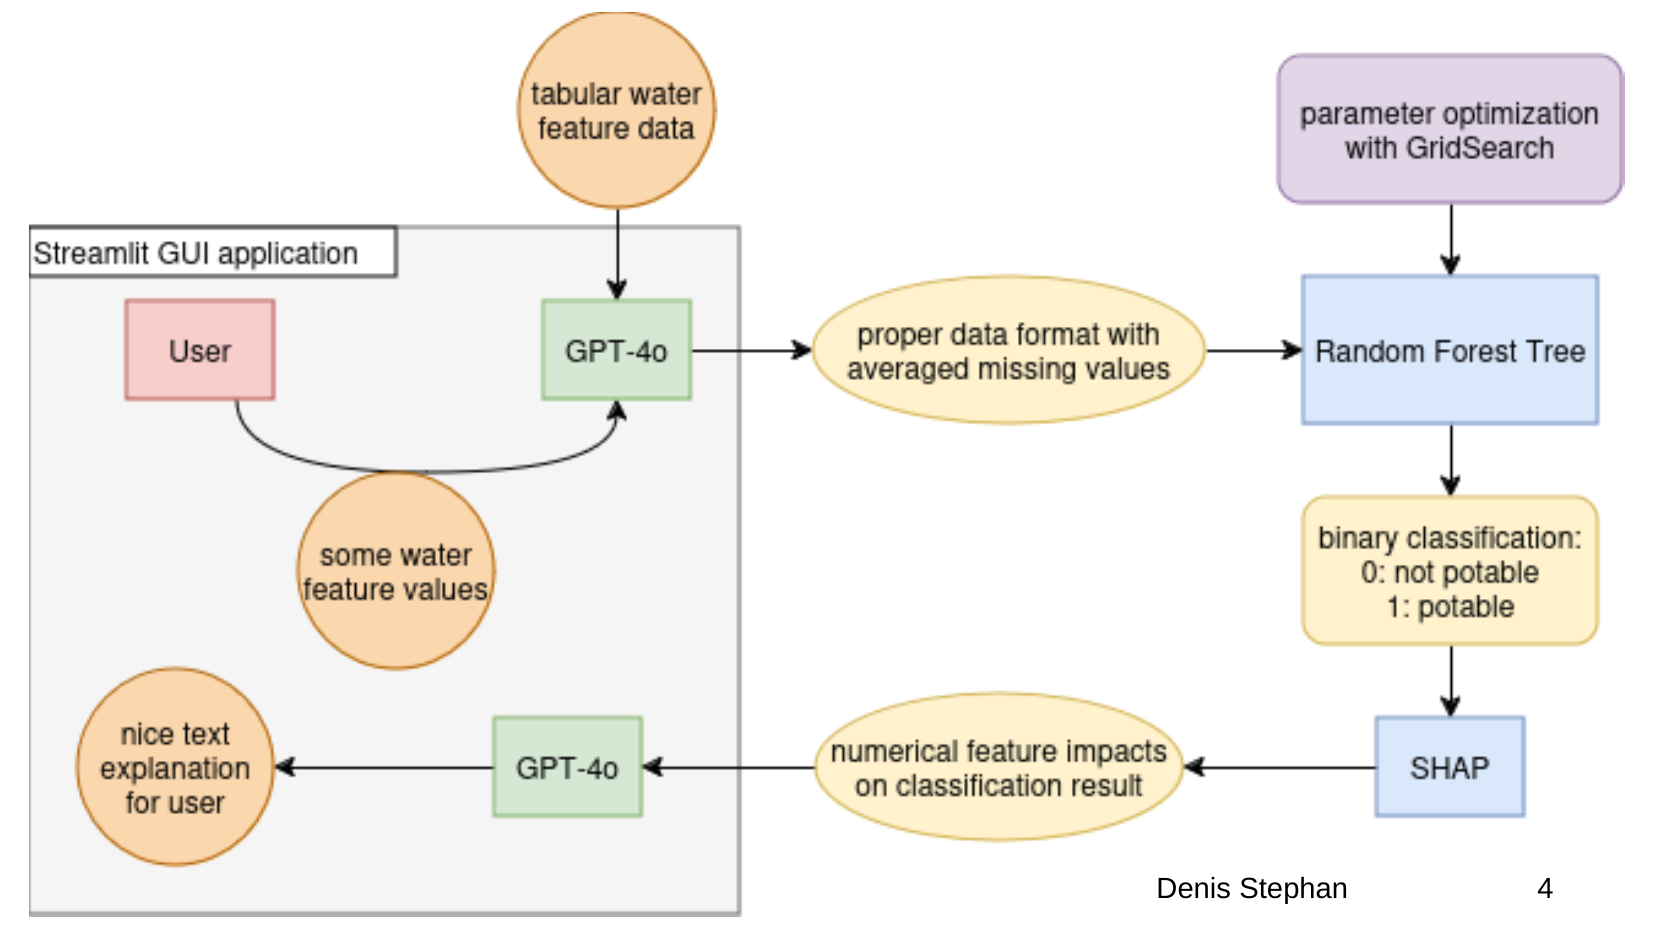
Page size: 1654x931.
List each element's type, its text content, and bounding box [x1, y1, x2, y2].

picture [29, 12, 1625, 917]
text_box Denis Stephan 4 [1045, 844, 1654, 931]
